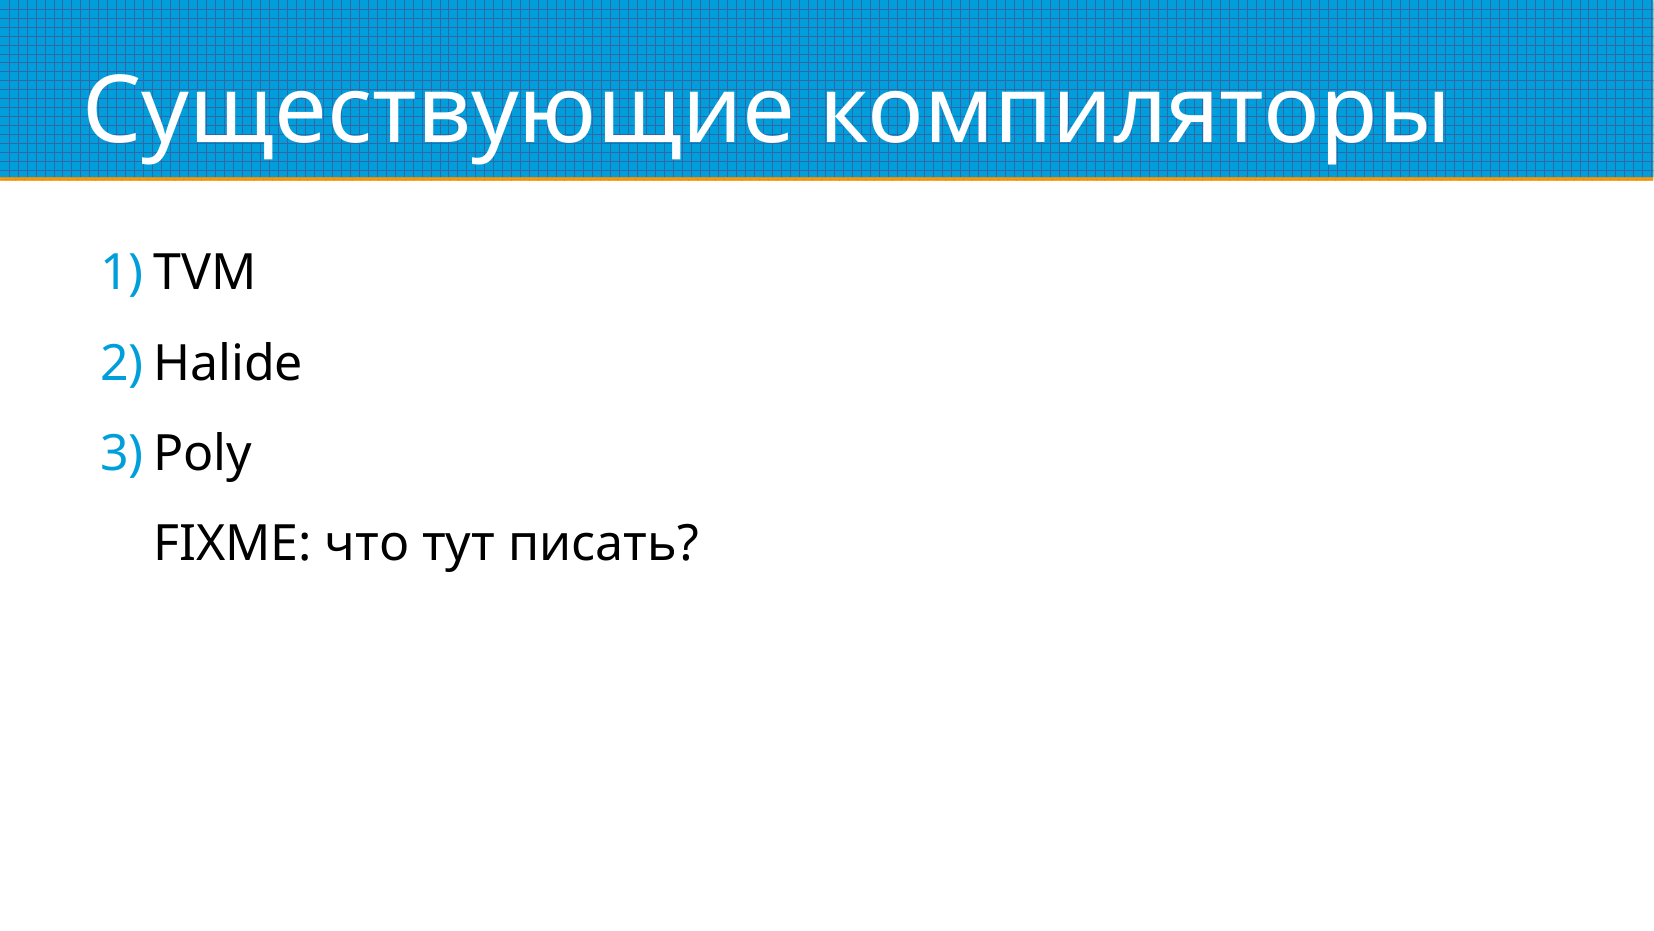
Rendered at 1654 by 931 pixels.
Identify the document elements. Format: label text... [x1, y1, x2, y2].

list TVM Halide Poly FIXME: что тут писать? [82, 236, 1563, 811]
title Существующие компиляторы [82, 14, 1571, 171]
